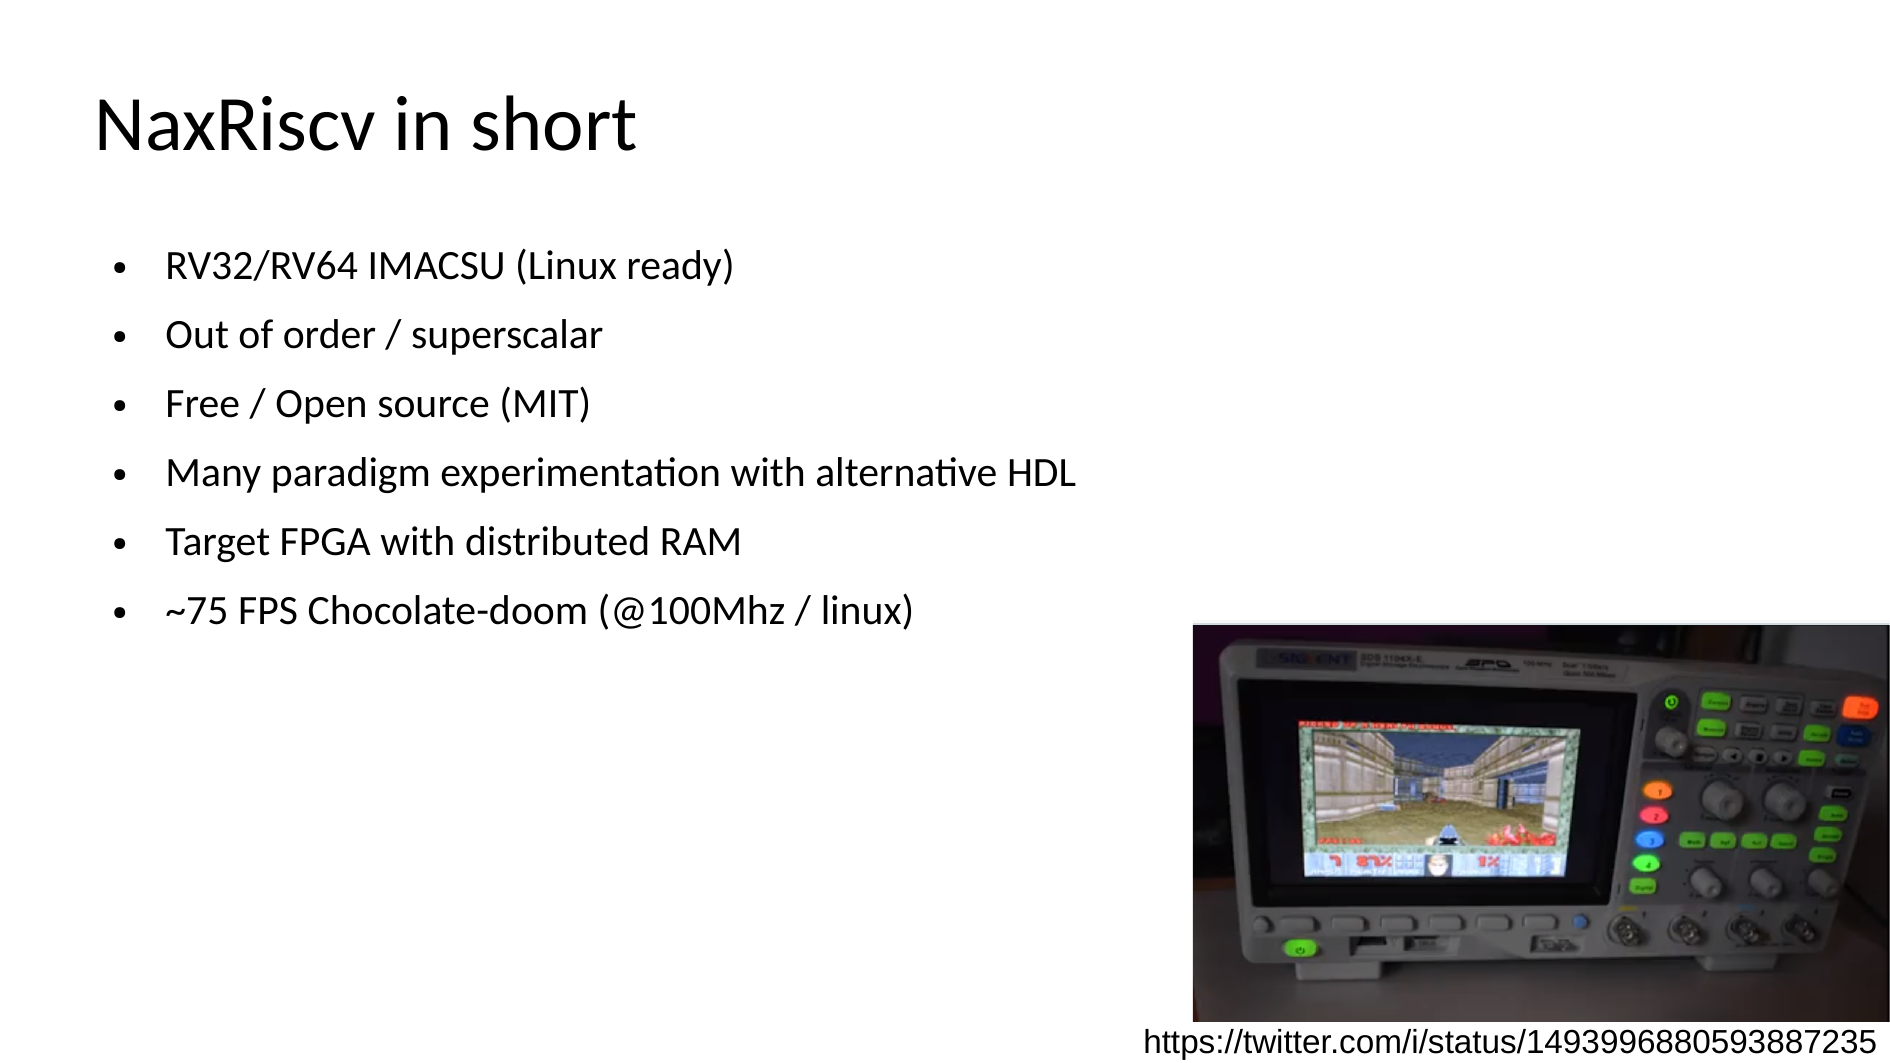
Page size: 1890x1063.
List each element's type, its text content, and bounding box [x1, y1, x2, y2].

title NaxRiscv in short [94, 42, 1796, 220]
picture [1192, 620, 1890, 1015]
list RV32/RV64 IMACSU (Linux ready) Out of order / superscalar Free / Open source (MIT) Many paradigm experimentation with alternative HDL Target FPGA with distributed RAM ~75 FPS Chocolate-doom (@100Mhz / linux) [94, 248, 1878, 1063]
text_box https://twitter.com/i/status/1493996880593887235 [1128, 1015, 1890, 1063]
